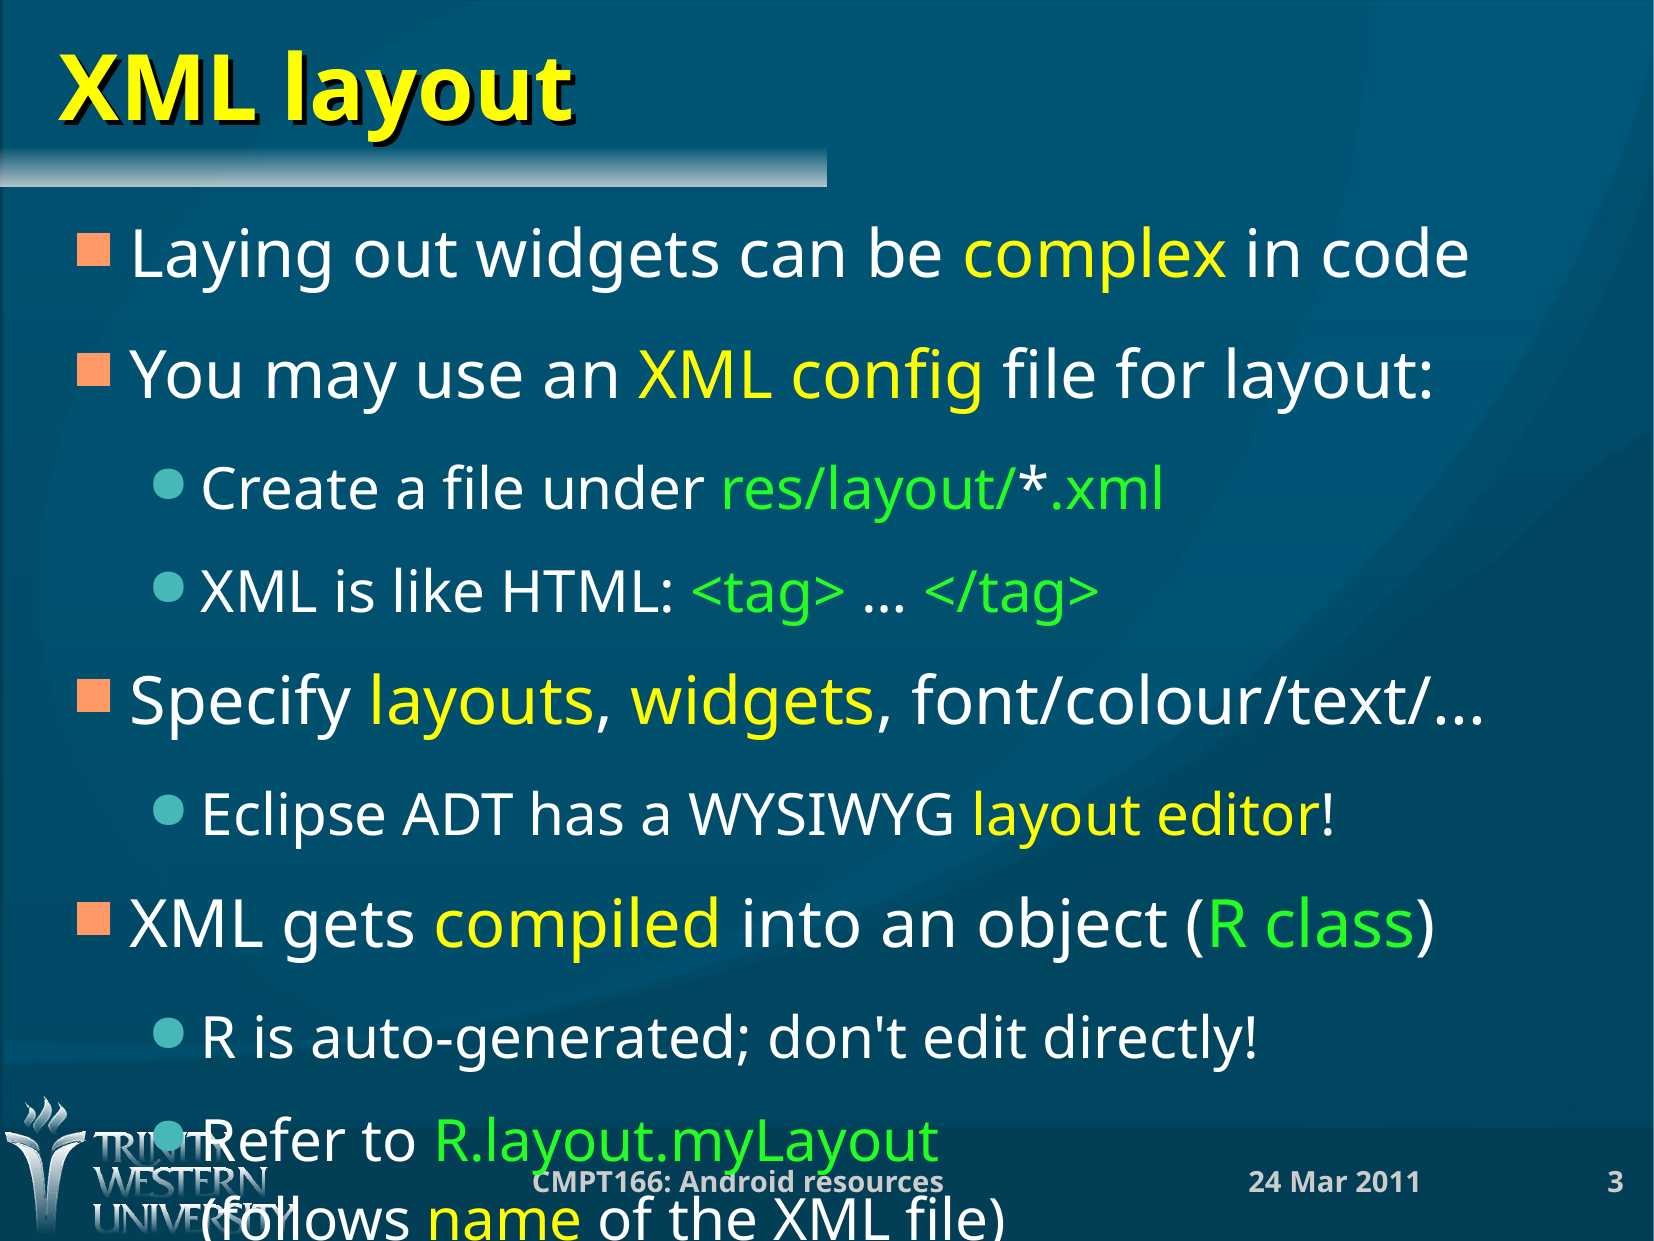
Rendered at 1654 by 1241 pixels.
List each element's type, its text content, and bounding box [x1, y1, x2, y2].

list Laying out widgets can be complex in code You may use an XML config file for layout: Create a file under res/layout/*.xml XML is like HTML: <tag> … </tag> Specify layouts, widgets, font/colour/text/... Eclipse ADT has a WYSIWYG layout editor! XML gets compiled into an object (R class) R is auto-generated; don't edit directly! Refer to R.layout.myLayout (follows name of the XML file) [59, 206, 1625, 1137]
picture [38, 1227, 54, 1232]
title XML layout [59, 19, 1595, 148]
